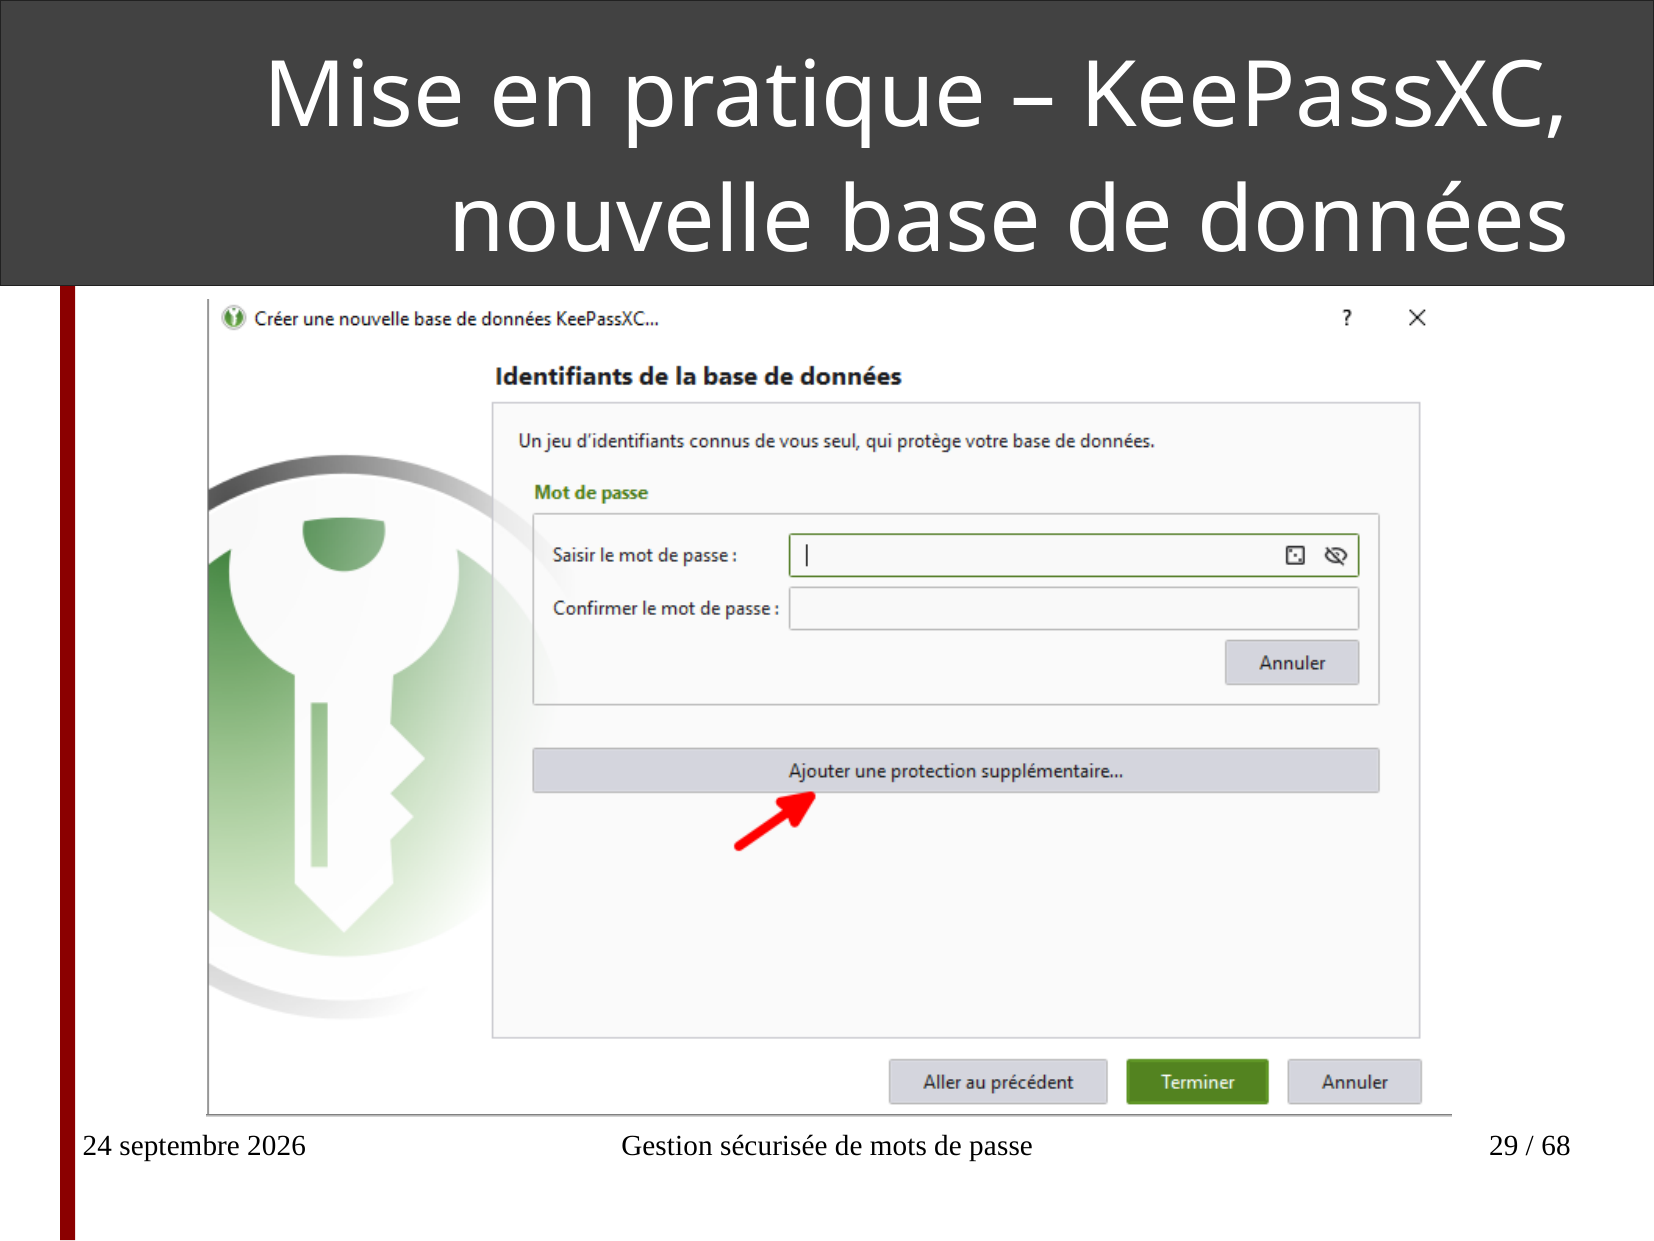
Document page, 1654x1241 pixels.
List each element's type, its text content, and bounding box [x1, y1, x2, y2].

title Mise en pratique – KeePassXC, nouvelle base de données [82, 27, 1571, 279]
picture [206, 299, 1452, 1114]
